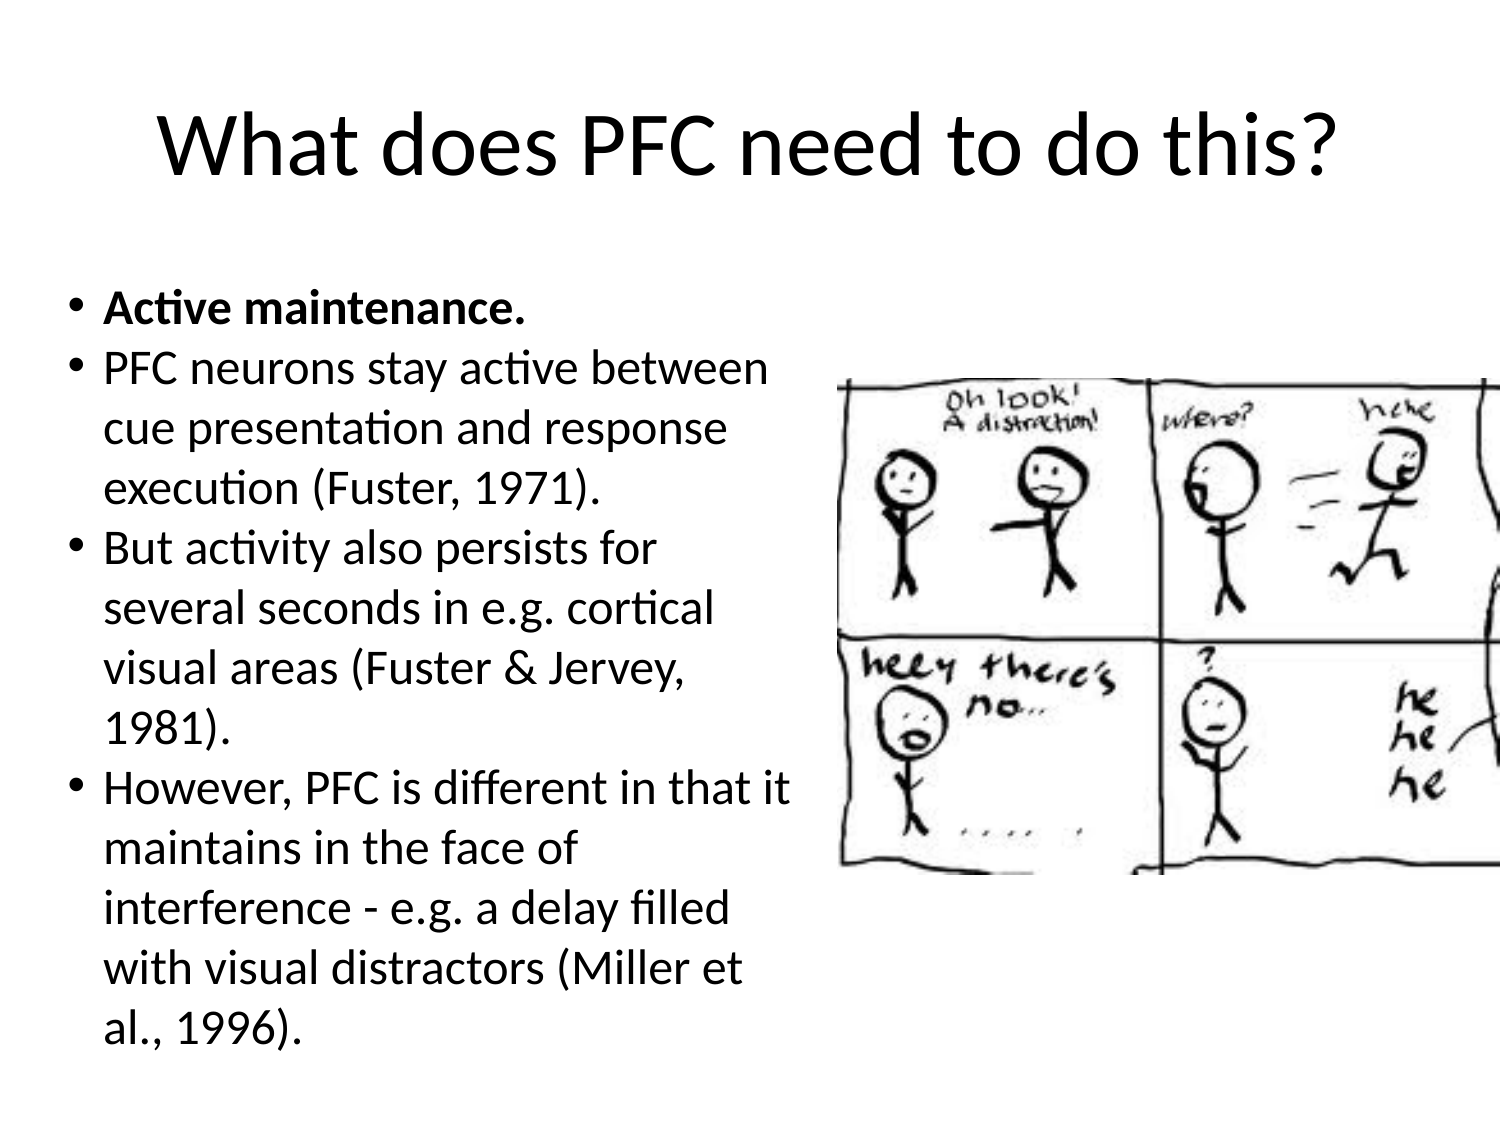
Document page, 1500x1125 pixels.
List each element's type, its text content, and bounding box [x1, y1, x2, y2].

picture [837, 255, 1500, 998]
text_box Active maintenance. PFC neurons stay active between cue presentation and response execution (Fuster, 1971). But activity also persists for several seconds in e.g. cortical visual areas (Fuster & Jervey, 1981). However, PFC is different in that it maintains in the face of interference - e.g. a delay filled with visual distractors (Miller et al., 1996). [53, 267, 810, 1010]
text_box What does PFC need to do this? [75, 45, 1425, 233]
